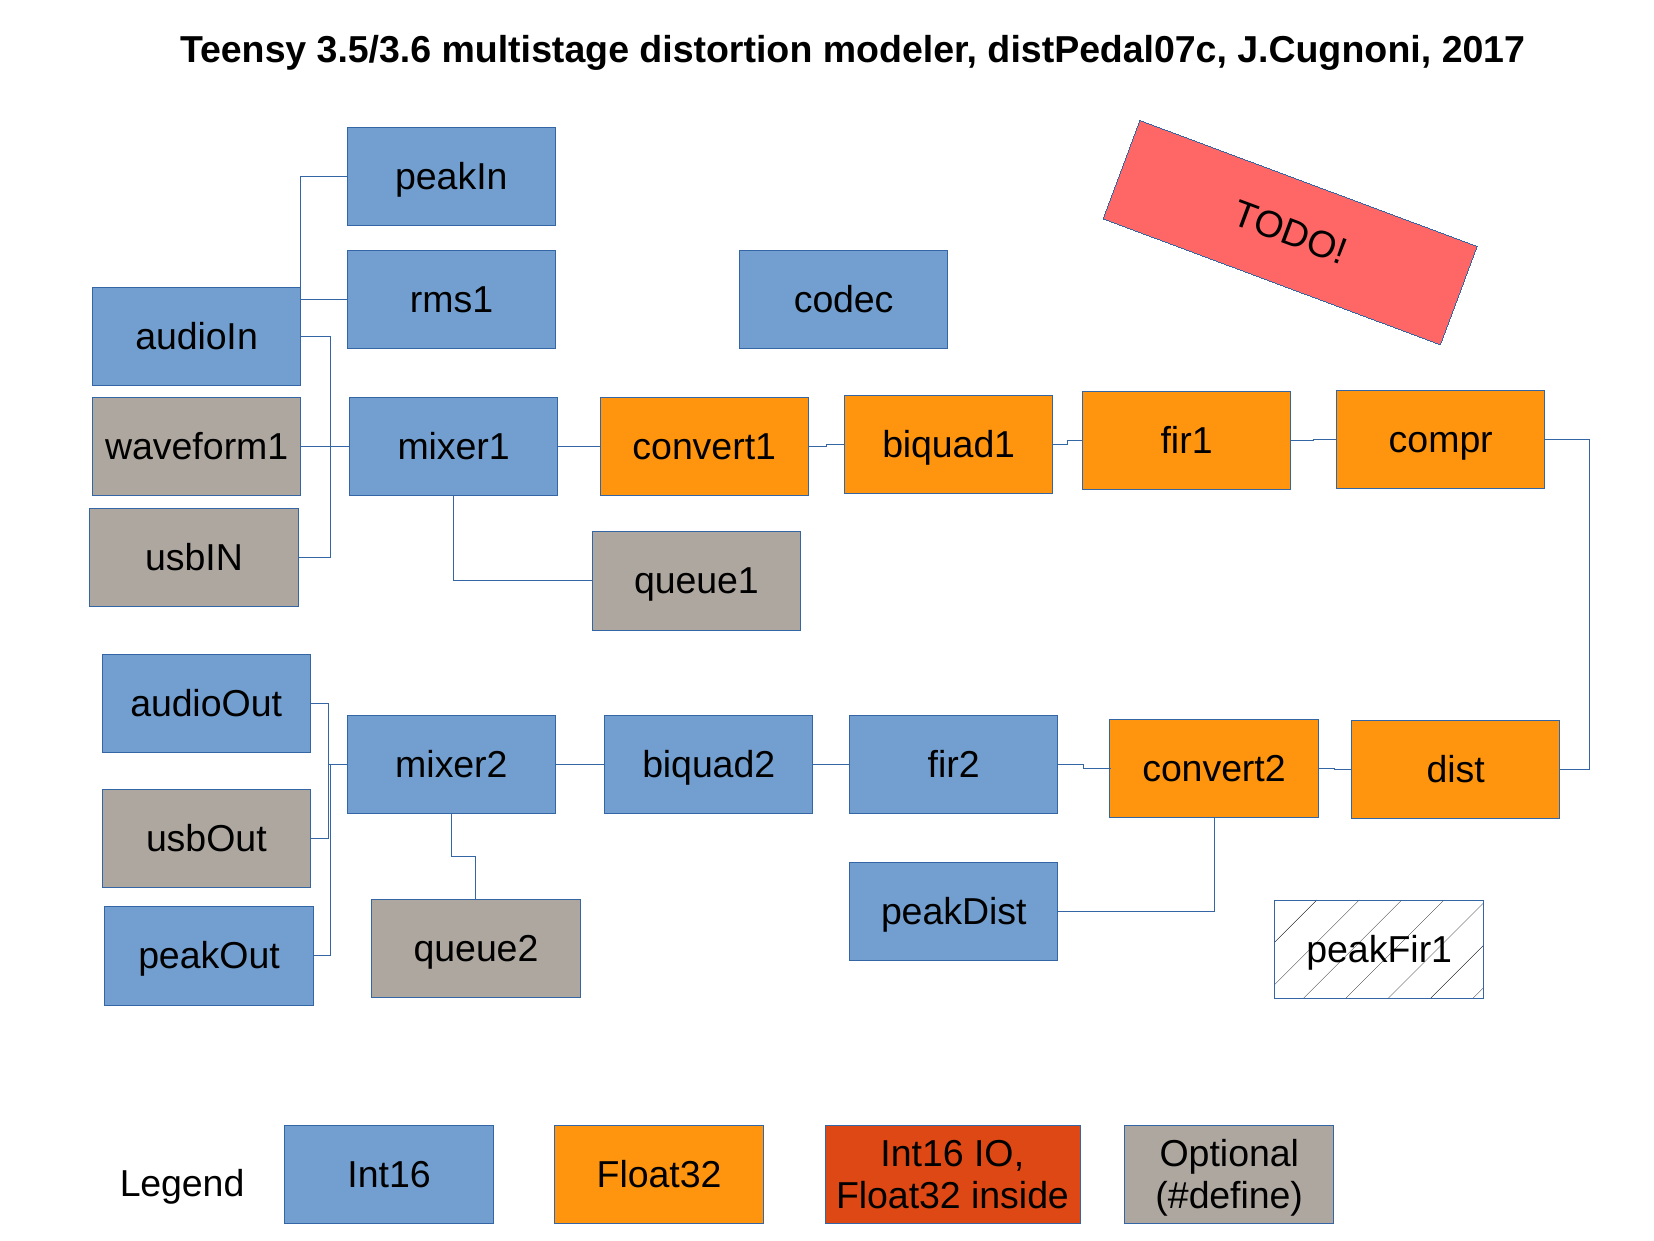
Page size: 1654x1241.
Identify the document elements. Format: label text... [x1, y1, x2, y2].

text_box fir2 [849, 715, 1058, 814]
text_box Legend [105, 1155, 260, 1212]
text_box waveform1 [92, 397, 301, 496]
text_box mixer2 [347, 715, 556, 814]
text_box biquad2 [604, 715, 813, 814]
text_box peakDist [849, 862, 1058, 961]
text_box convert2 [1109, 719, 1319, 818]
text_box Teensy 3.5/3.6 multistage distortion modeler, distPedal07c, J.Cugnoni, 2017 [165, 21, 1541, 79]
text_box convert1 [600, 397, 809, 496]
text_box queue2 [371, 899, 581, 998]
text_box usbOut [102, 789, 311, 888]
text_box usbIN [89, 508, 299, 607]
text_box queue1 [592, 531, 801, 631]
text_box codec [739, 250, 948, 349]
text_box compr [1336, 390, 1545, 489]
text_box Optional (#define) [1124, 1125, 1334, 1224]
text_box peakIn [347, 127, 556, 226]
text_box mixer1 [349, 397, 558, 496]
text_box rms1 [347, 250, 556, 349]
text_box Int16 [284, 1125, 494, 1224]
text_box peakOut [104, 906, 314, 1006]
text_box audioOut [102, 654, 311, 753]
text_box audioIn [92, 287, 301, 386]
text_box peakFir1 [1274, 900, 1484, 999]
text_box dist [1351, 720, 1560, 819]
text_box Float32 [554, 1125, 764, 1224]
text_box Int16 IO, Float32 inside [825, 1125, 1081, 1224]
text_box TODO! [1103, 120, 1478, 345]
text_box fir1 [1082, 391, 1291, 490]
text_box biquad1 [844, 395, 1053, 494]
